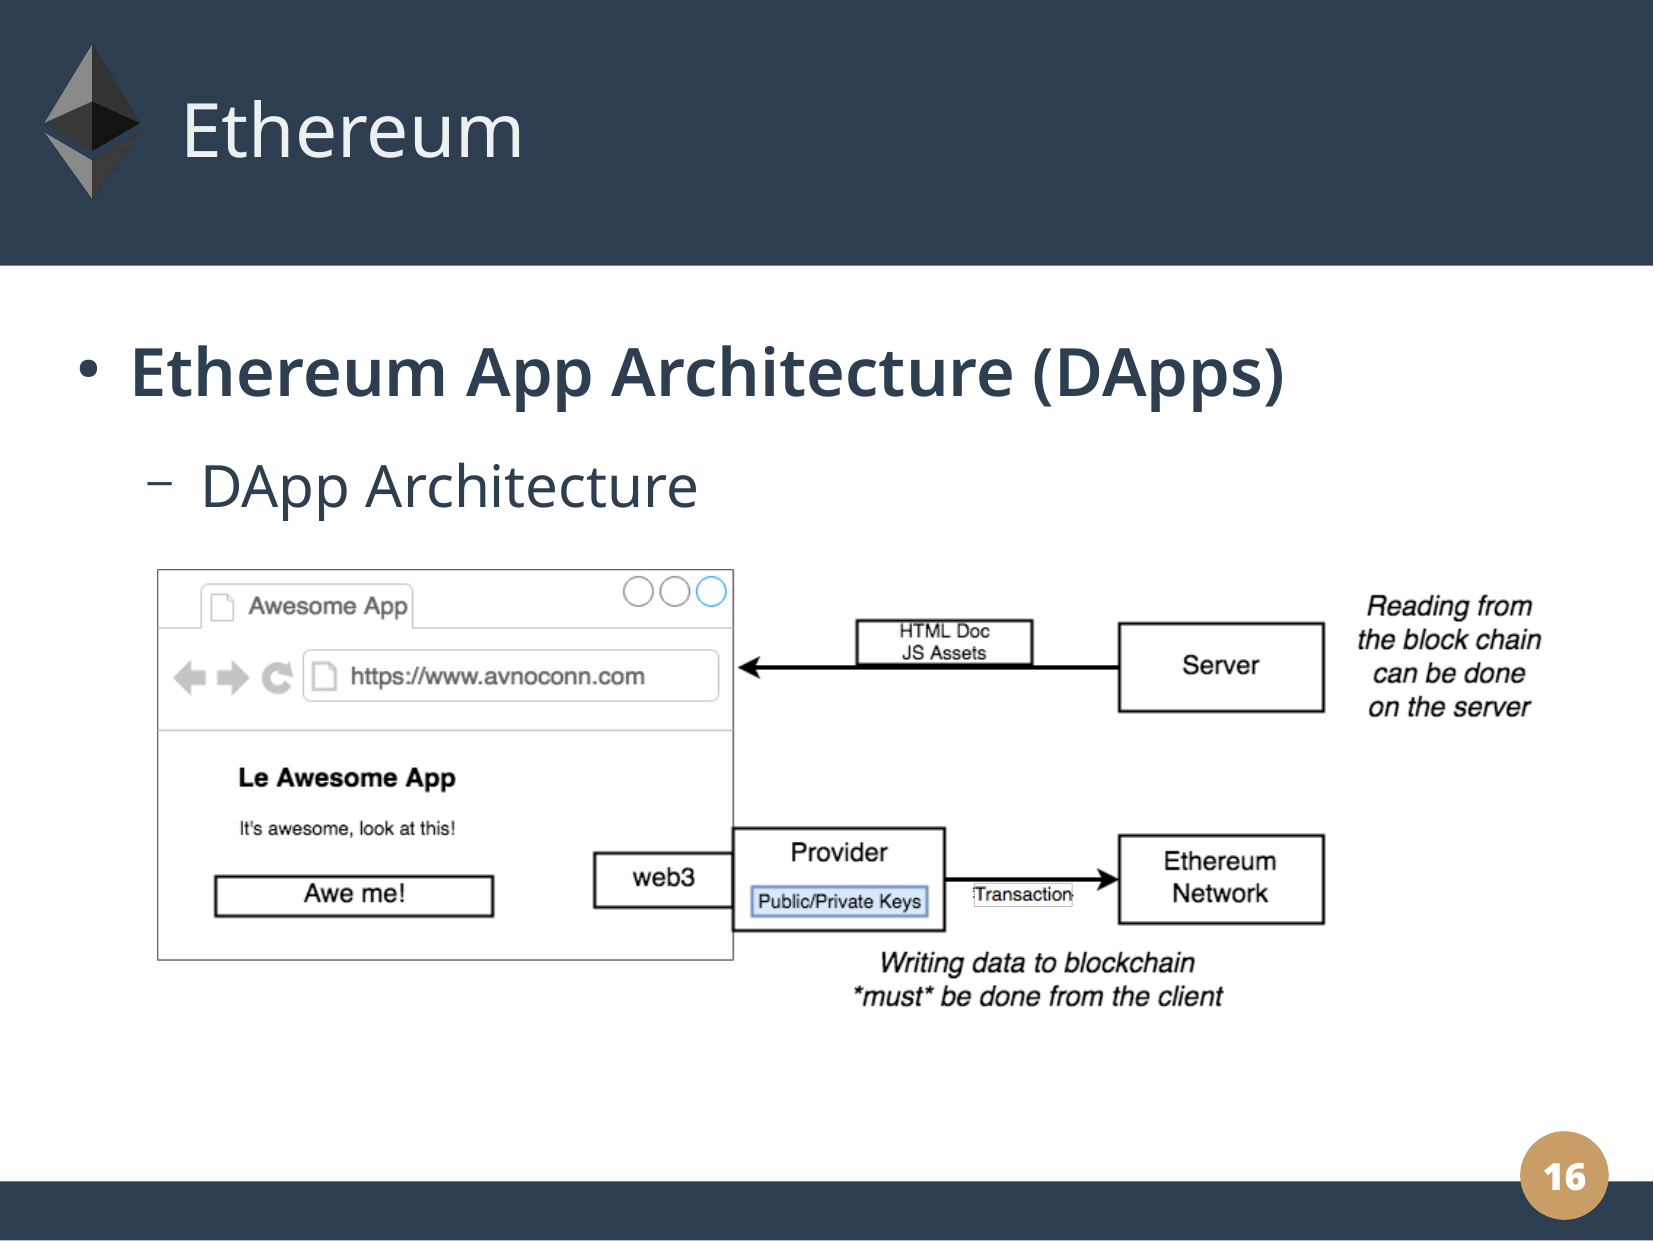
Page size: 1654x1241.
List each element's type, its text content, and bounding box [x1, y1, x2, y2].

picture [44, 44, 140, 199]
title Ethereum [179, 49, 1594, 207]
picture [157, 569, 1546, 1015]
list Ethereum App Architecture (DApps) DApp Architecture [58, 324, 1594, 1152]
